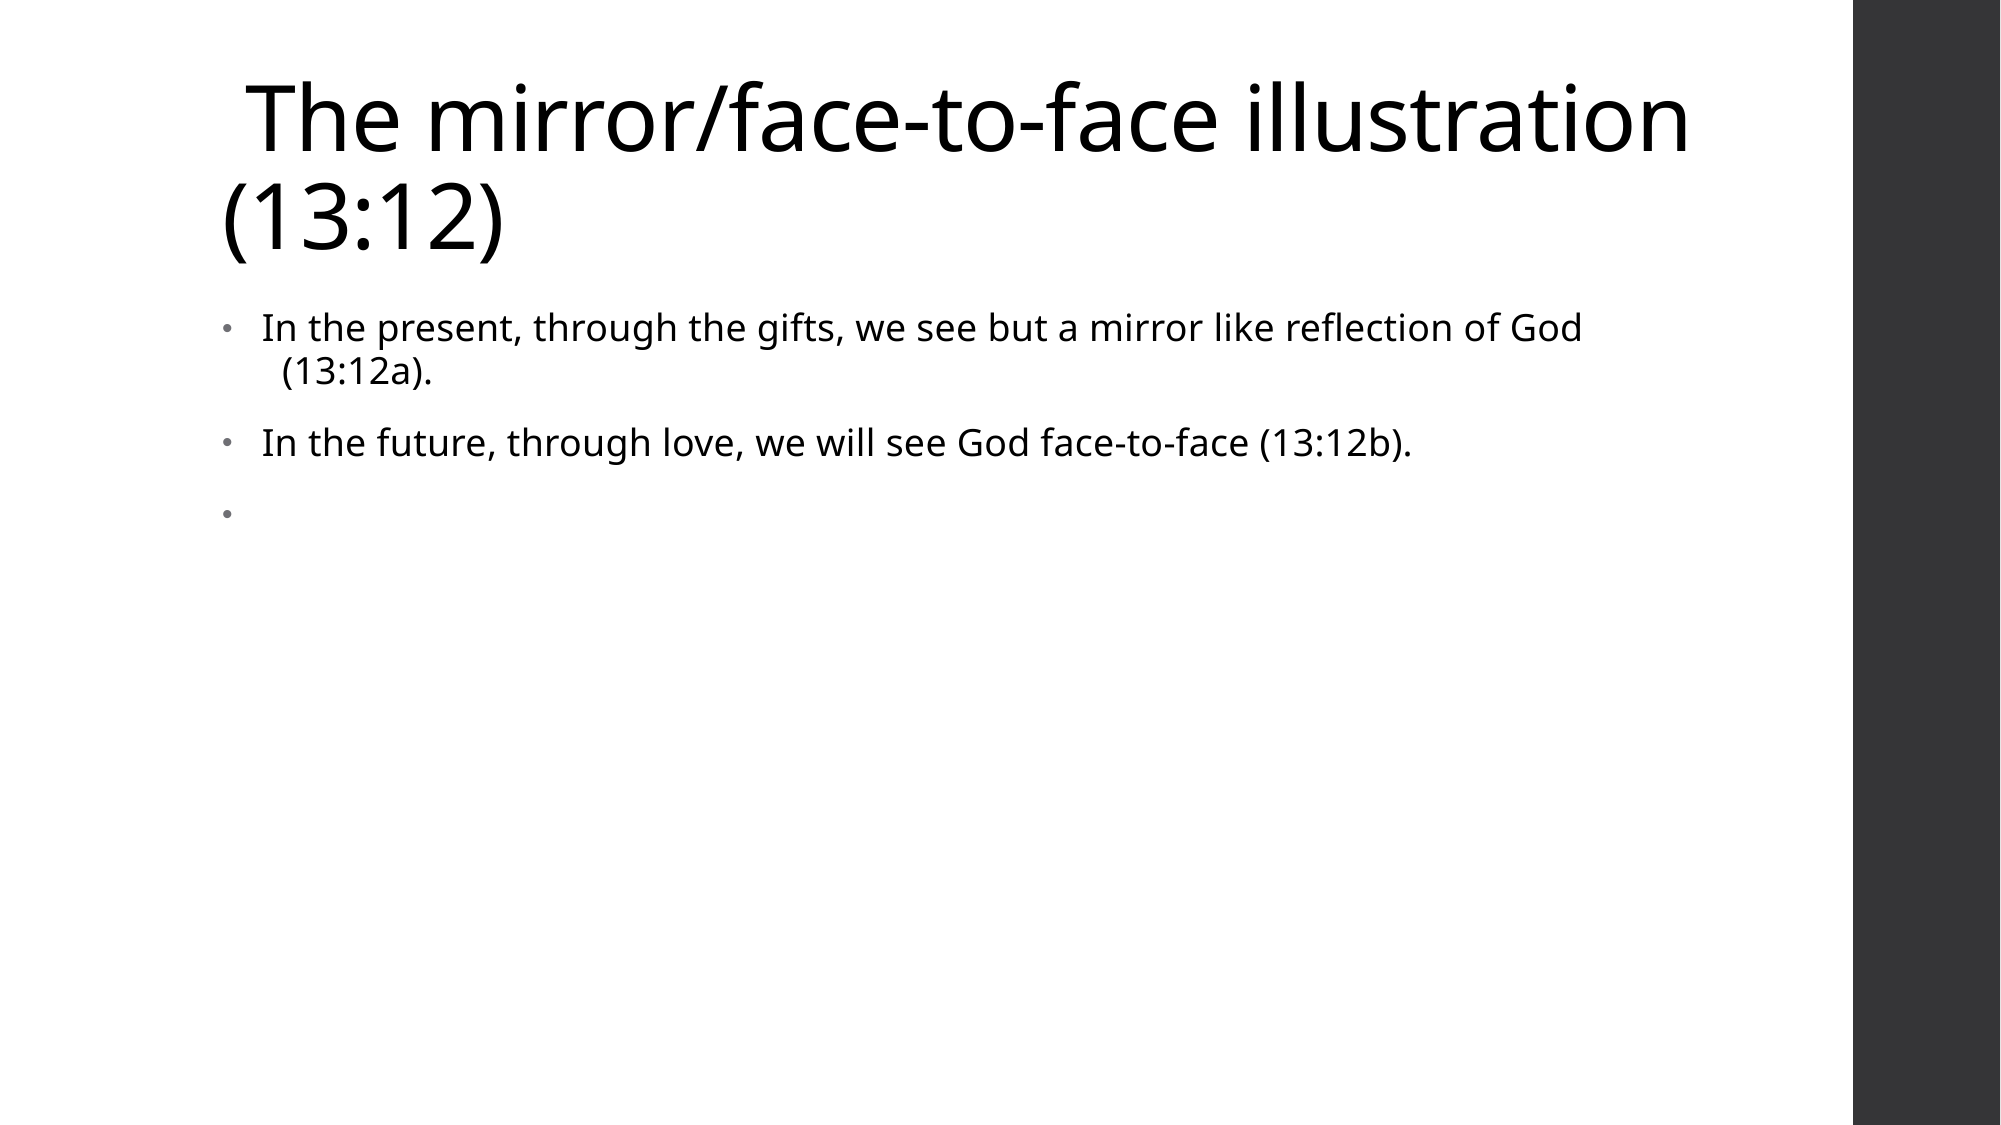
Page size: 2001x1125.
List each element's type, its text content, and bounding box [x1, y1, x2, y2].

list In the present, through the gifts, we see but a mirror like reflection of God (13:12a). In the future, through love, we will see God face-to-face (13:12b). [206, 299, 1617, 1014]
title The mirror/face-to-face illustration (13:12) [206, 60, 1797, 278]
